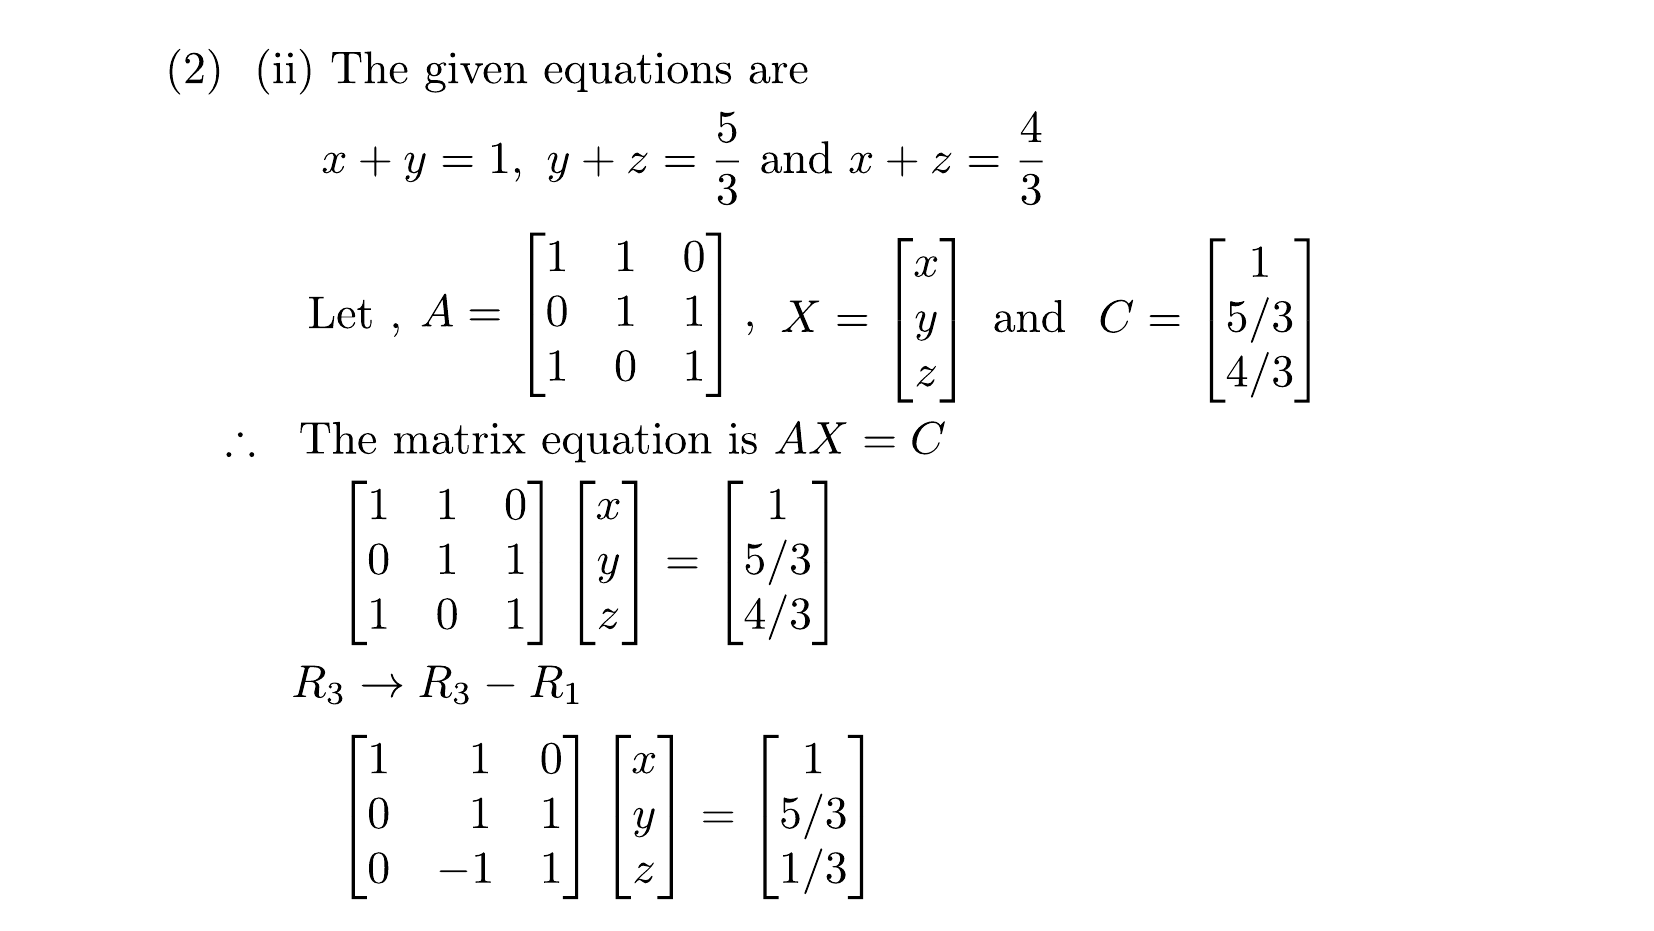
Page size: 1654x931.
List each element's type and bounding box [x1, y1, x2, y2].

text_box [421, 232, 753, 397]
text_box [1100, 238, 1310, 403]
text_box [226, 420, 945, 463]
text_box [322, 111, 1043, 206]
text_box [309, 296, 399, 337]
text_box [339, 480, 828, 646]
text_box [293, 665, 579, 705]
text_box [339, 734, 864, 900]
text_box [167, 48, 808, 95]
text_box [781, 238, 1065, 403]
subtitle [47, 47, 1607, 898]
